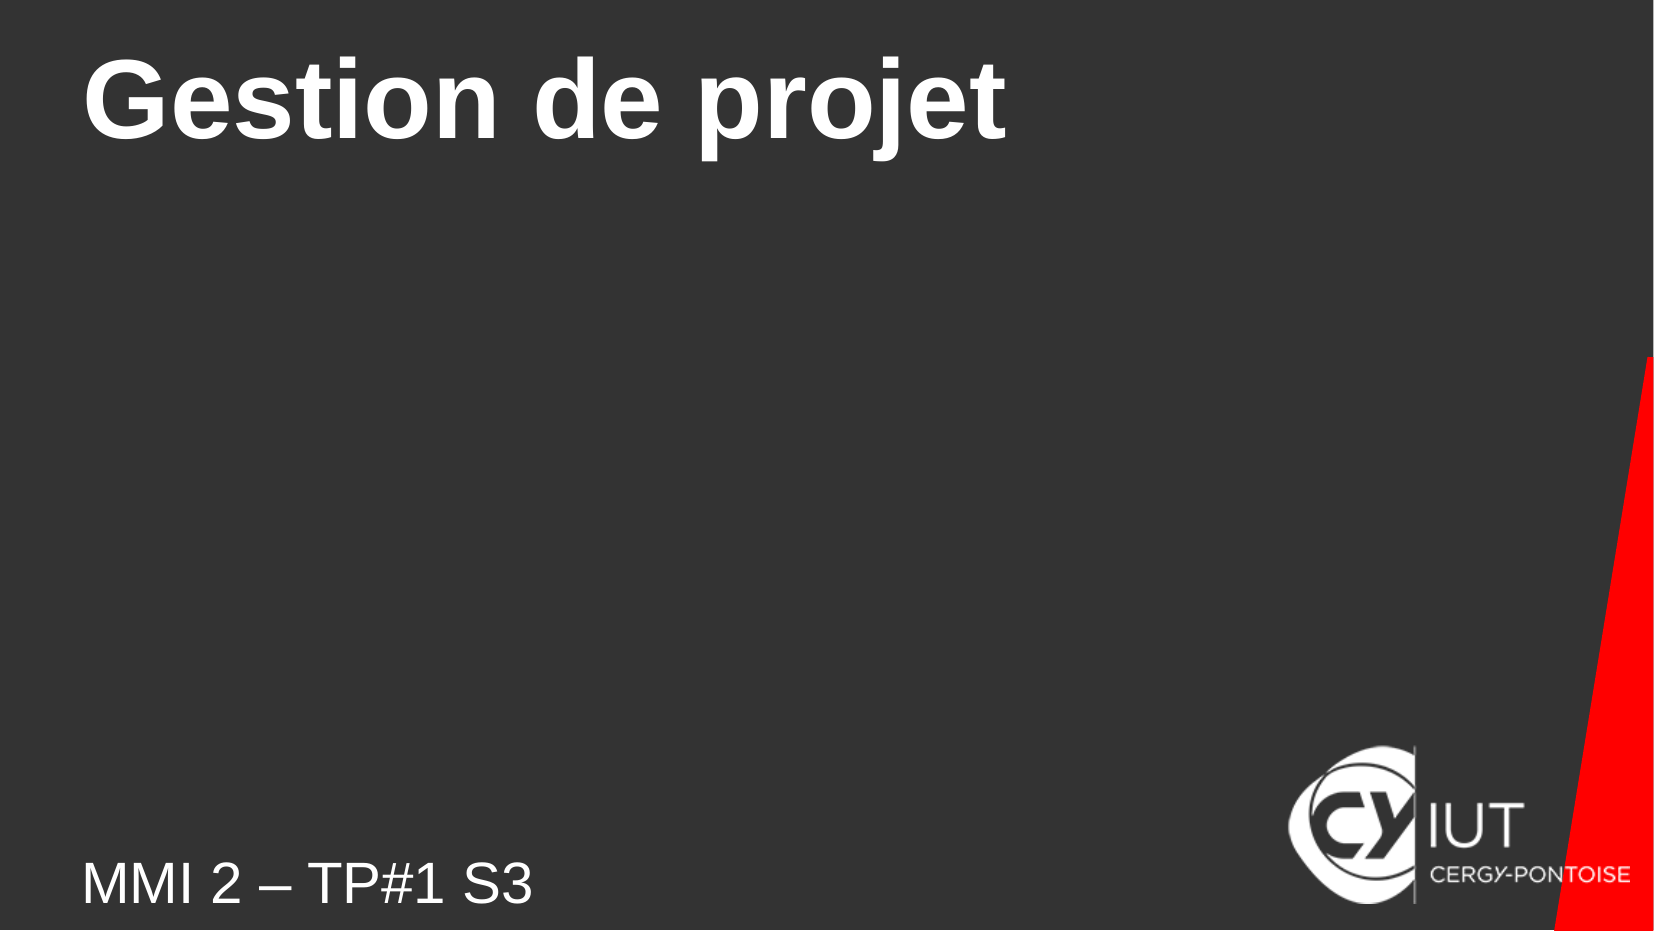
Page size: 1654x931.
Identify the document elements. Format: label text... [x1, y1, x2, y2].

text_box [1554, 356, 1654, 931]
picture [1284, 744, 1630, 904]
title MMI 2 – TP#1 S3 [81, 805, 1134, 931]
title Gestion de projet [82, 36, 1571, 226]
